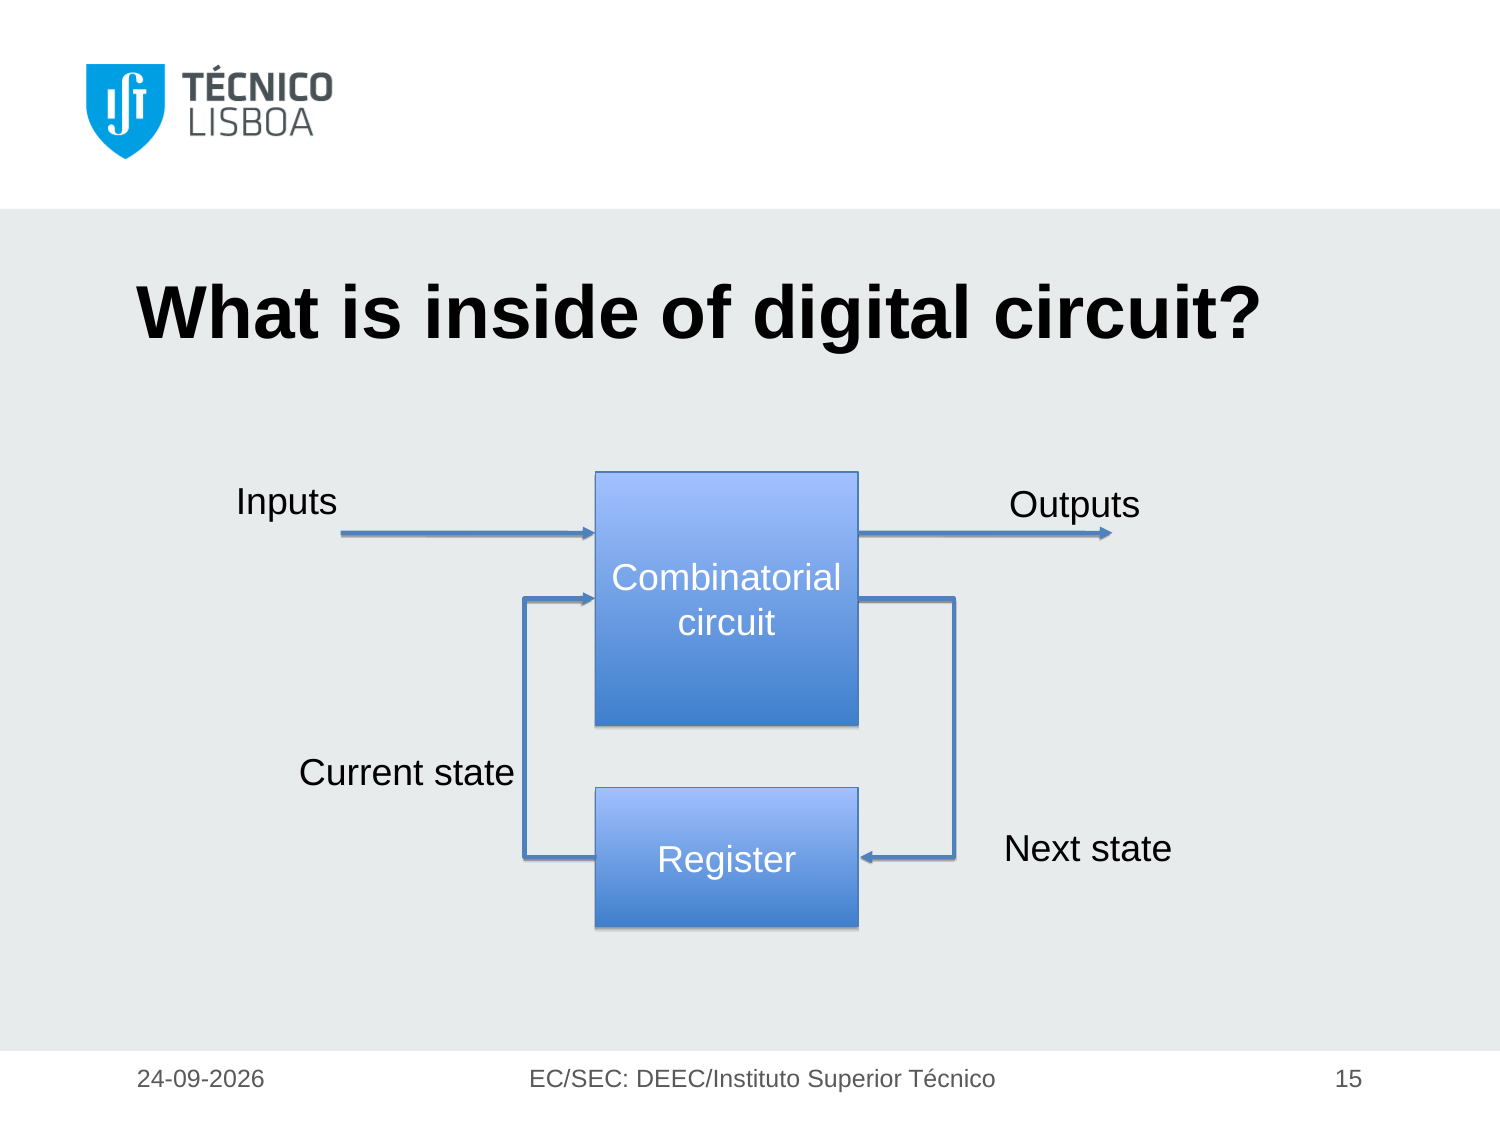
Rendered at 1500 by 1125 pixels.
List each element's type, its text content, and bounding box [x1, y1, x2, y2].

text_box Combinatorial circuit [595, 471, 858, 725]
text_box Inputs [221, 469, 353, 530]
text_box Register [595, 787, 858, 927]
slide_number 9 [1077, 1052, 1378, 1103]
text_box Outputs [994, 472, 1156, 532]
text_box Current state [284, 740, 531, 801]
slide_number 09-10-2020 [121, 1052, 425, 1103]
text_box Next state [988, 816, 1188, 877]
title What is inside of digital circuit? [121, 237, 1378, 381]
footer EC/SEC: DEEC/Instituto Superior Técnico [512, 1052, 1021, 1103]
picture [0, 0, 1500, 1125]
